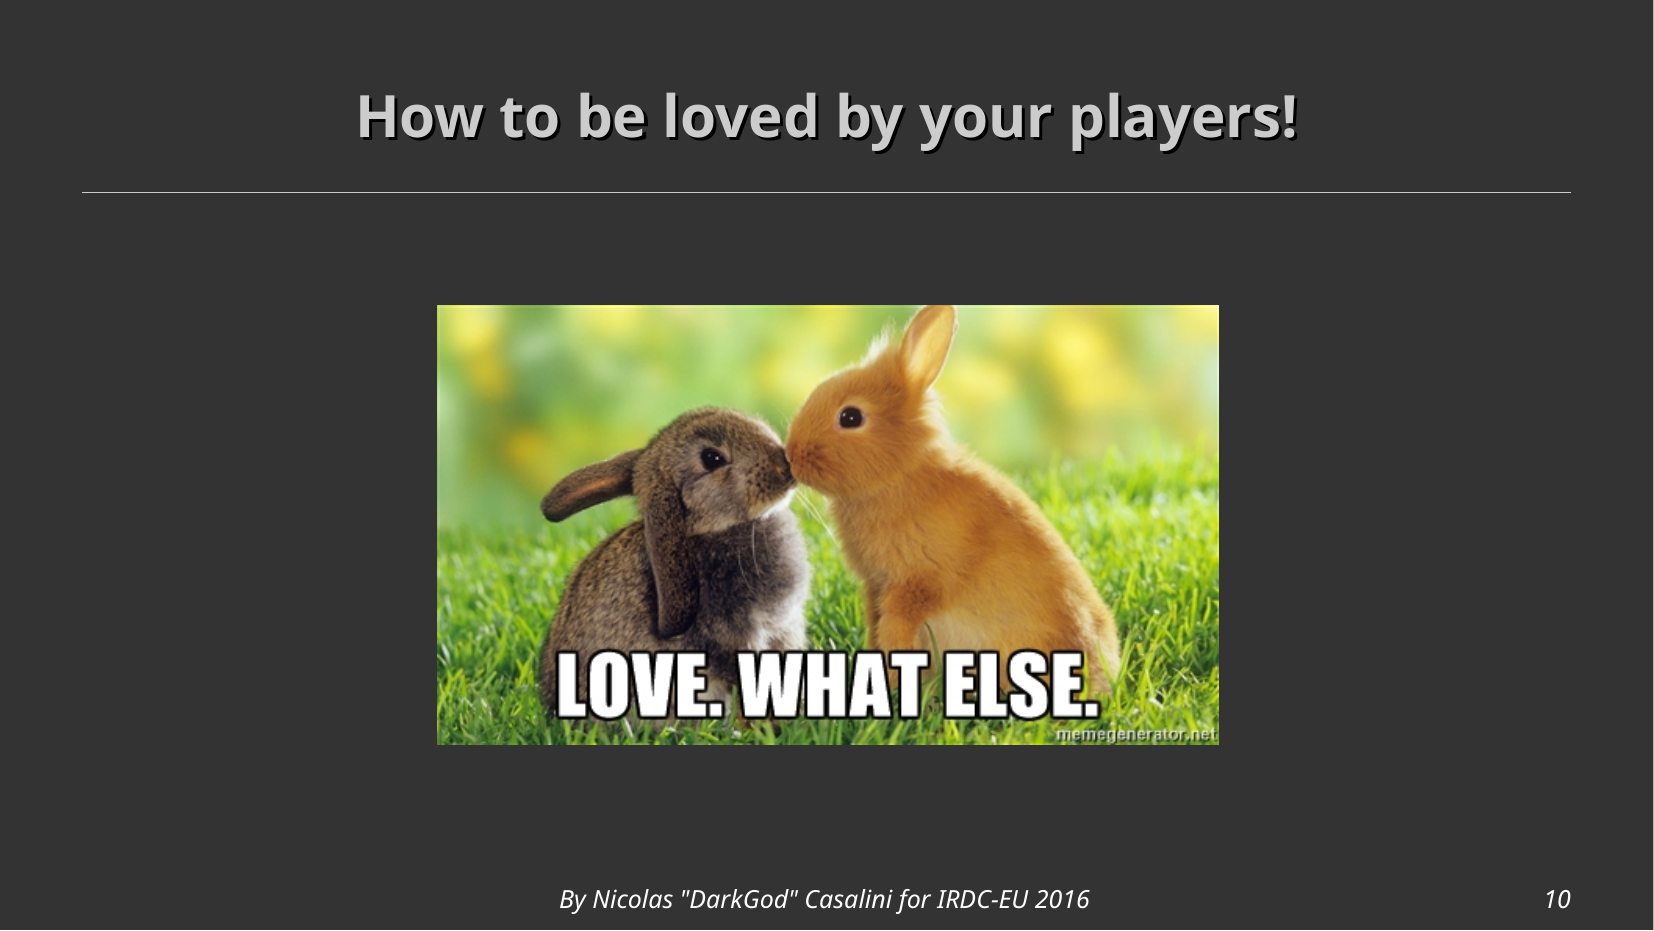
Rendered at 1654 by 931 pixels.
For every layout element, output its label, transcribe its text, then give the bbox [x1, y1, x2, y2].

picture [437, 305, 1219, 745]
title How to be loved by your players! [82, 37, 1571, 193]
